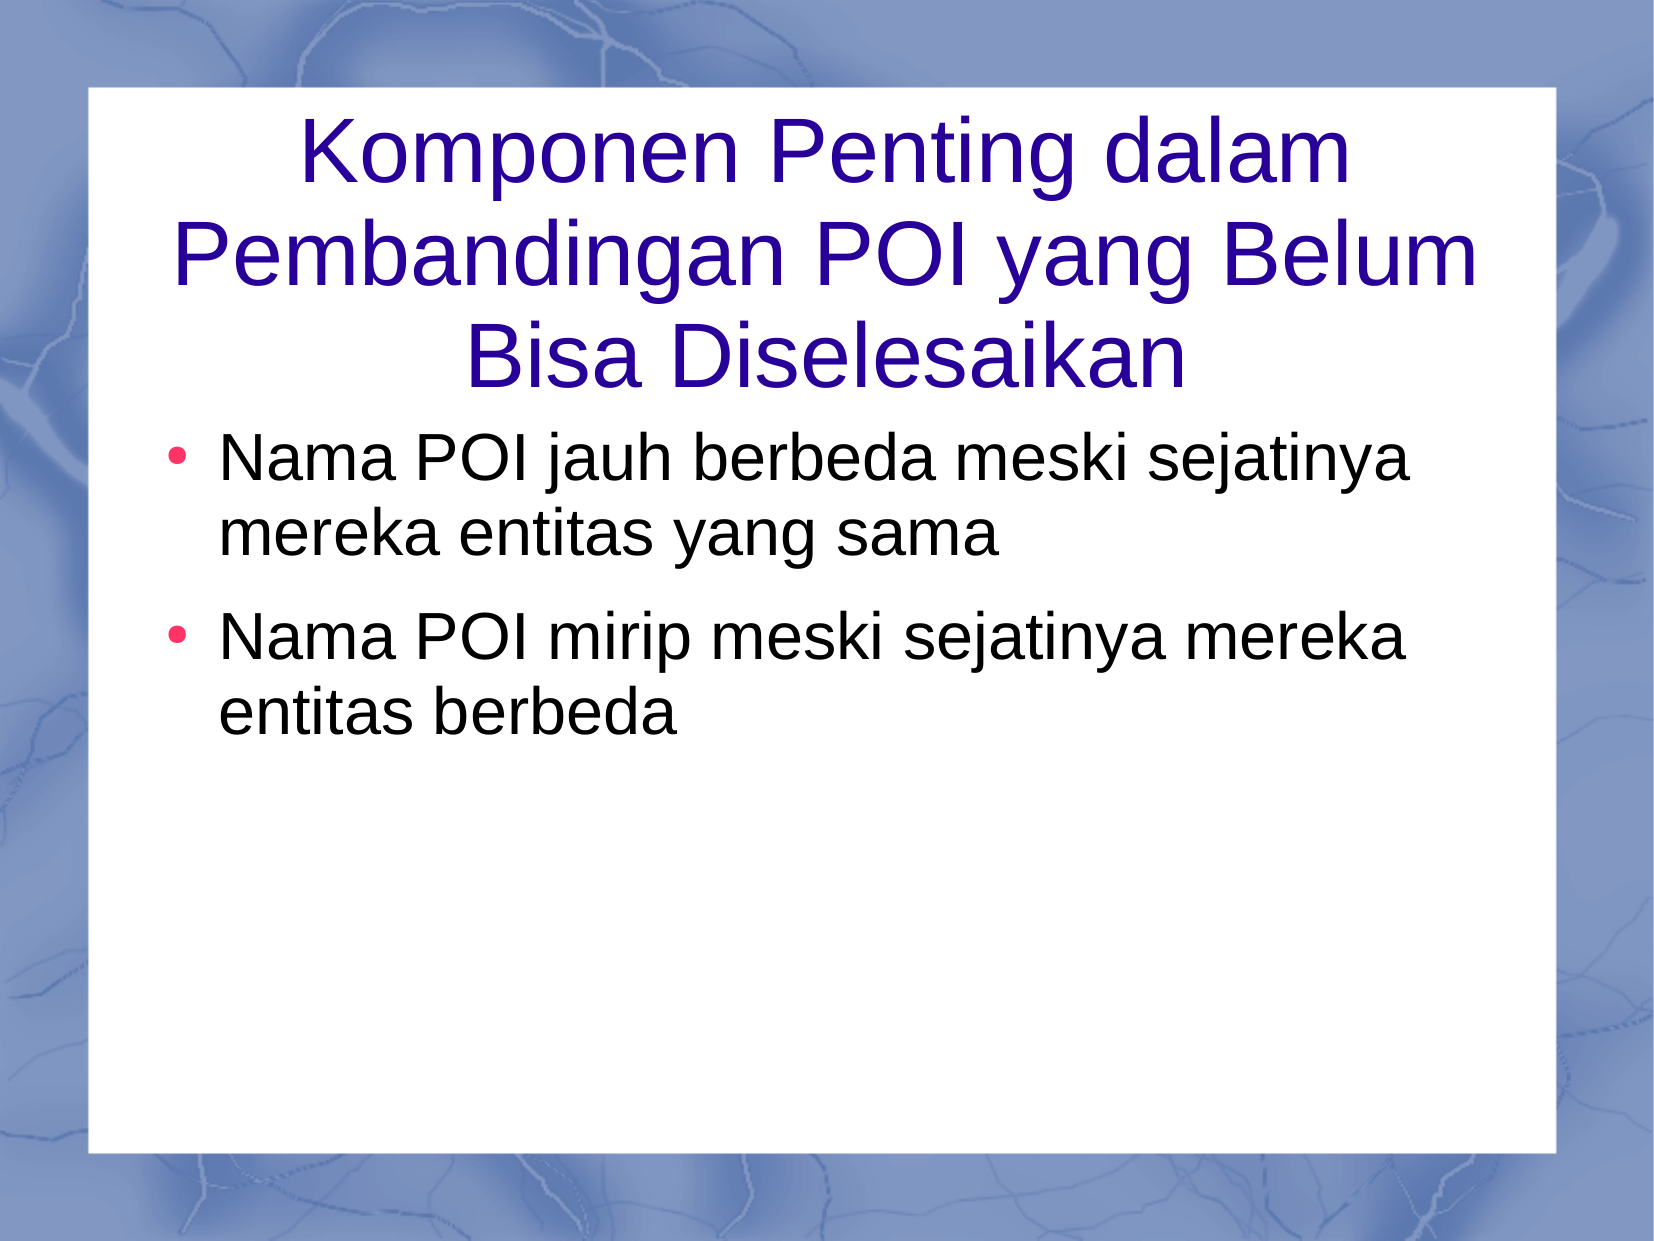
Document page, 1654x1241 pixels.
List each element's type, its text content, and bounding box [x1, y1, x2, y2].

list Nama POI jauh berbeda meski sejatinya mereka entitas yang sama Nama POI mirip meski sejatinya mereka entitas berbeda [147, 420, 1506, 1105]
title Komponen Penting dalam Pembandingan POI yang Belum Bisa Diselesaikan [118, 99, 1536, 408]
picture [0, 0, 1654, 1241]
